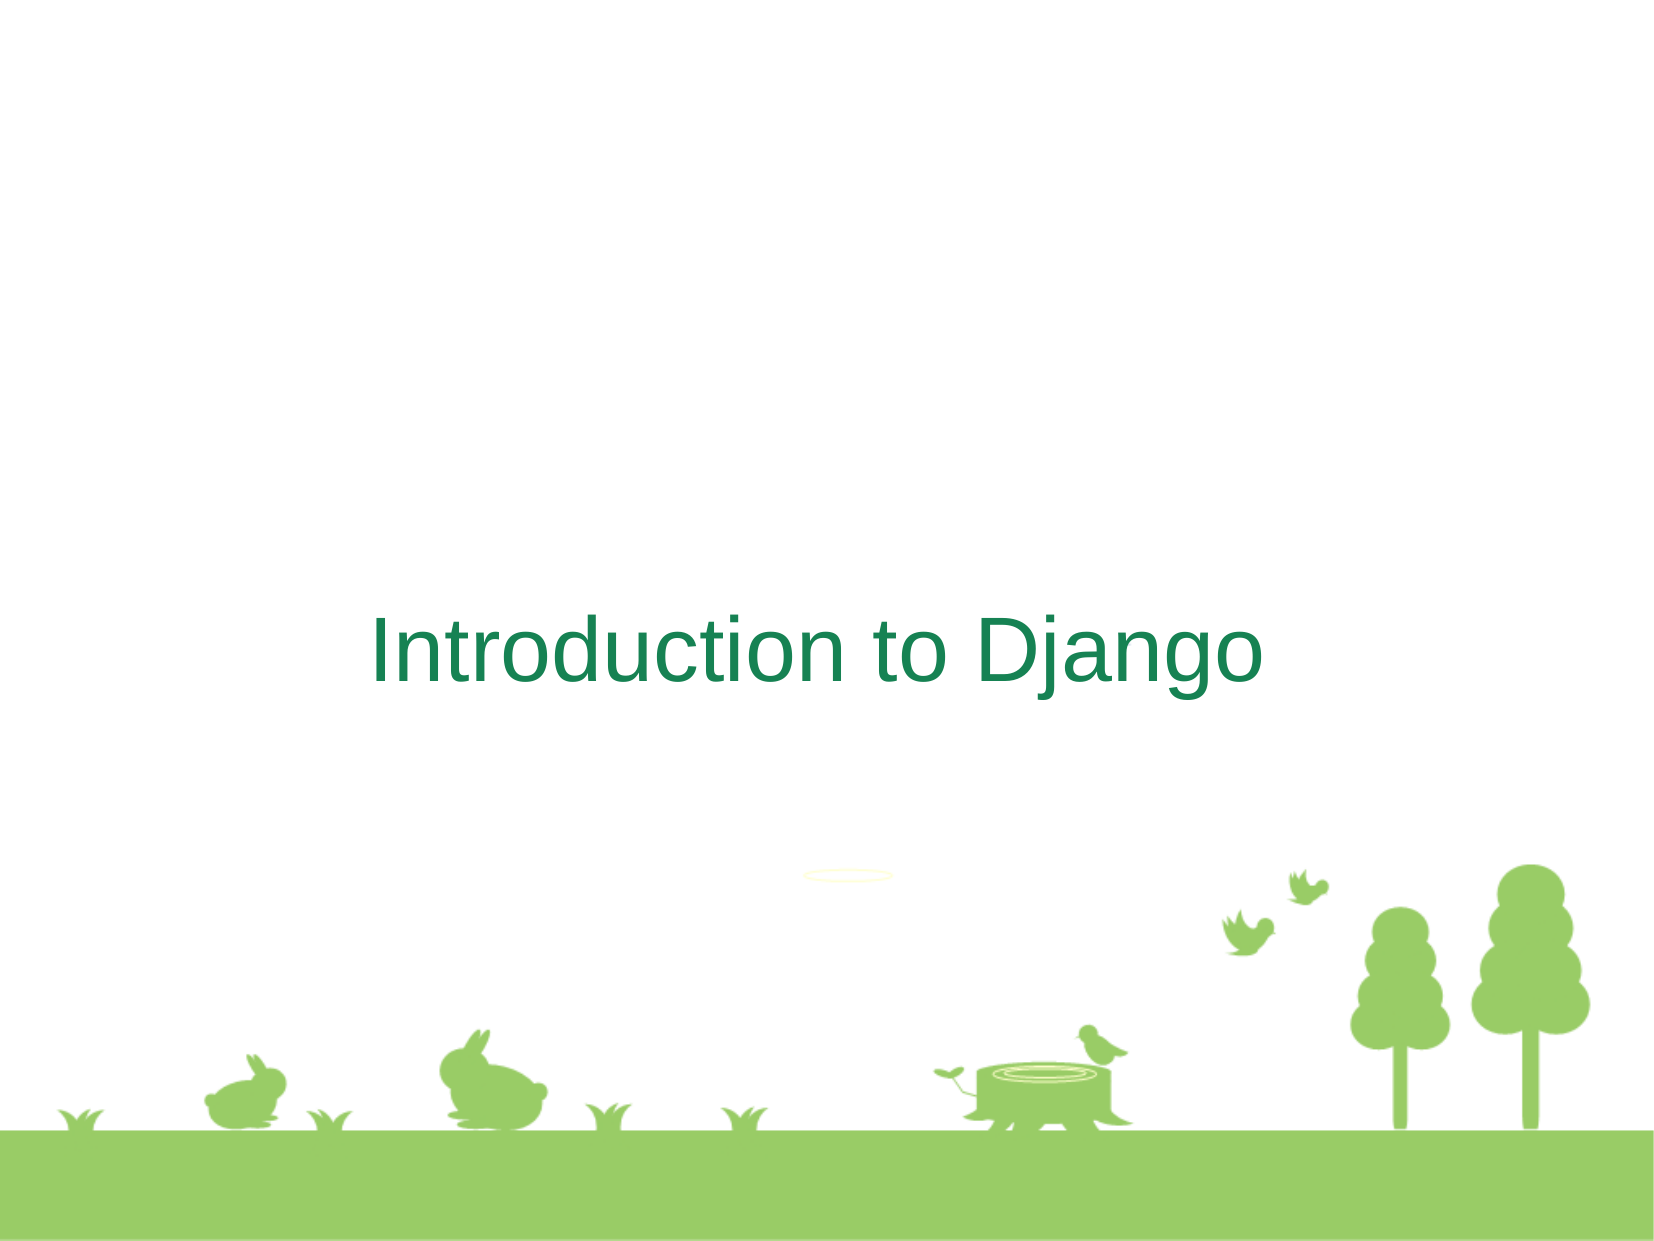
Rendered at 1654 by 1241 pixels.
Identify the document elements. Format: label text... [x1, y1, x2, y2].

picture [0, 0, 1654, 1241]
subtitle Introduction to Django [82, 290, 1571, 1010]
